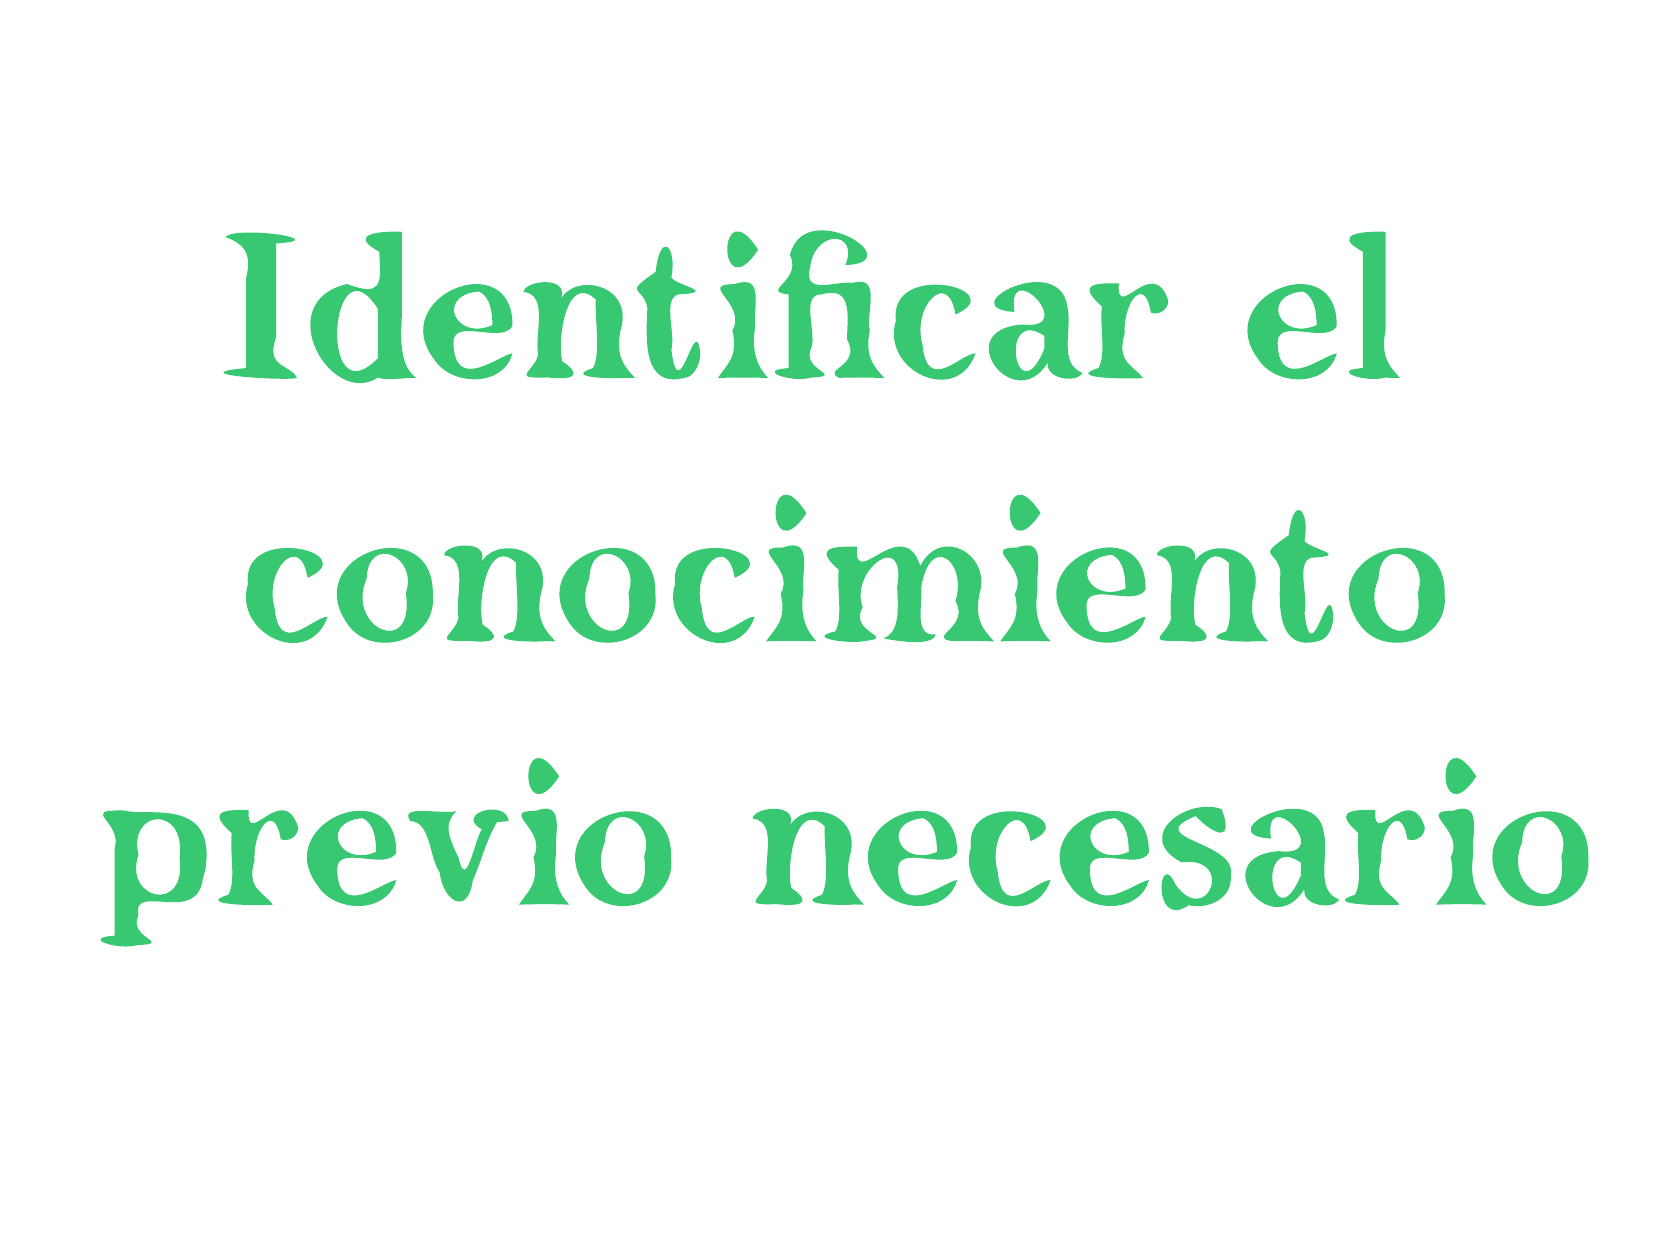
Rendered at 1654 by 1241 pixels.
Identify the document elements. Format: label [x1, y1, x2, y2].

picture [100, 230, 1589, 947]
